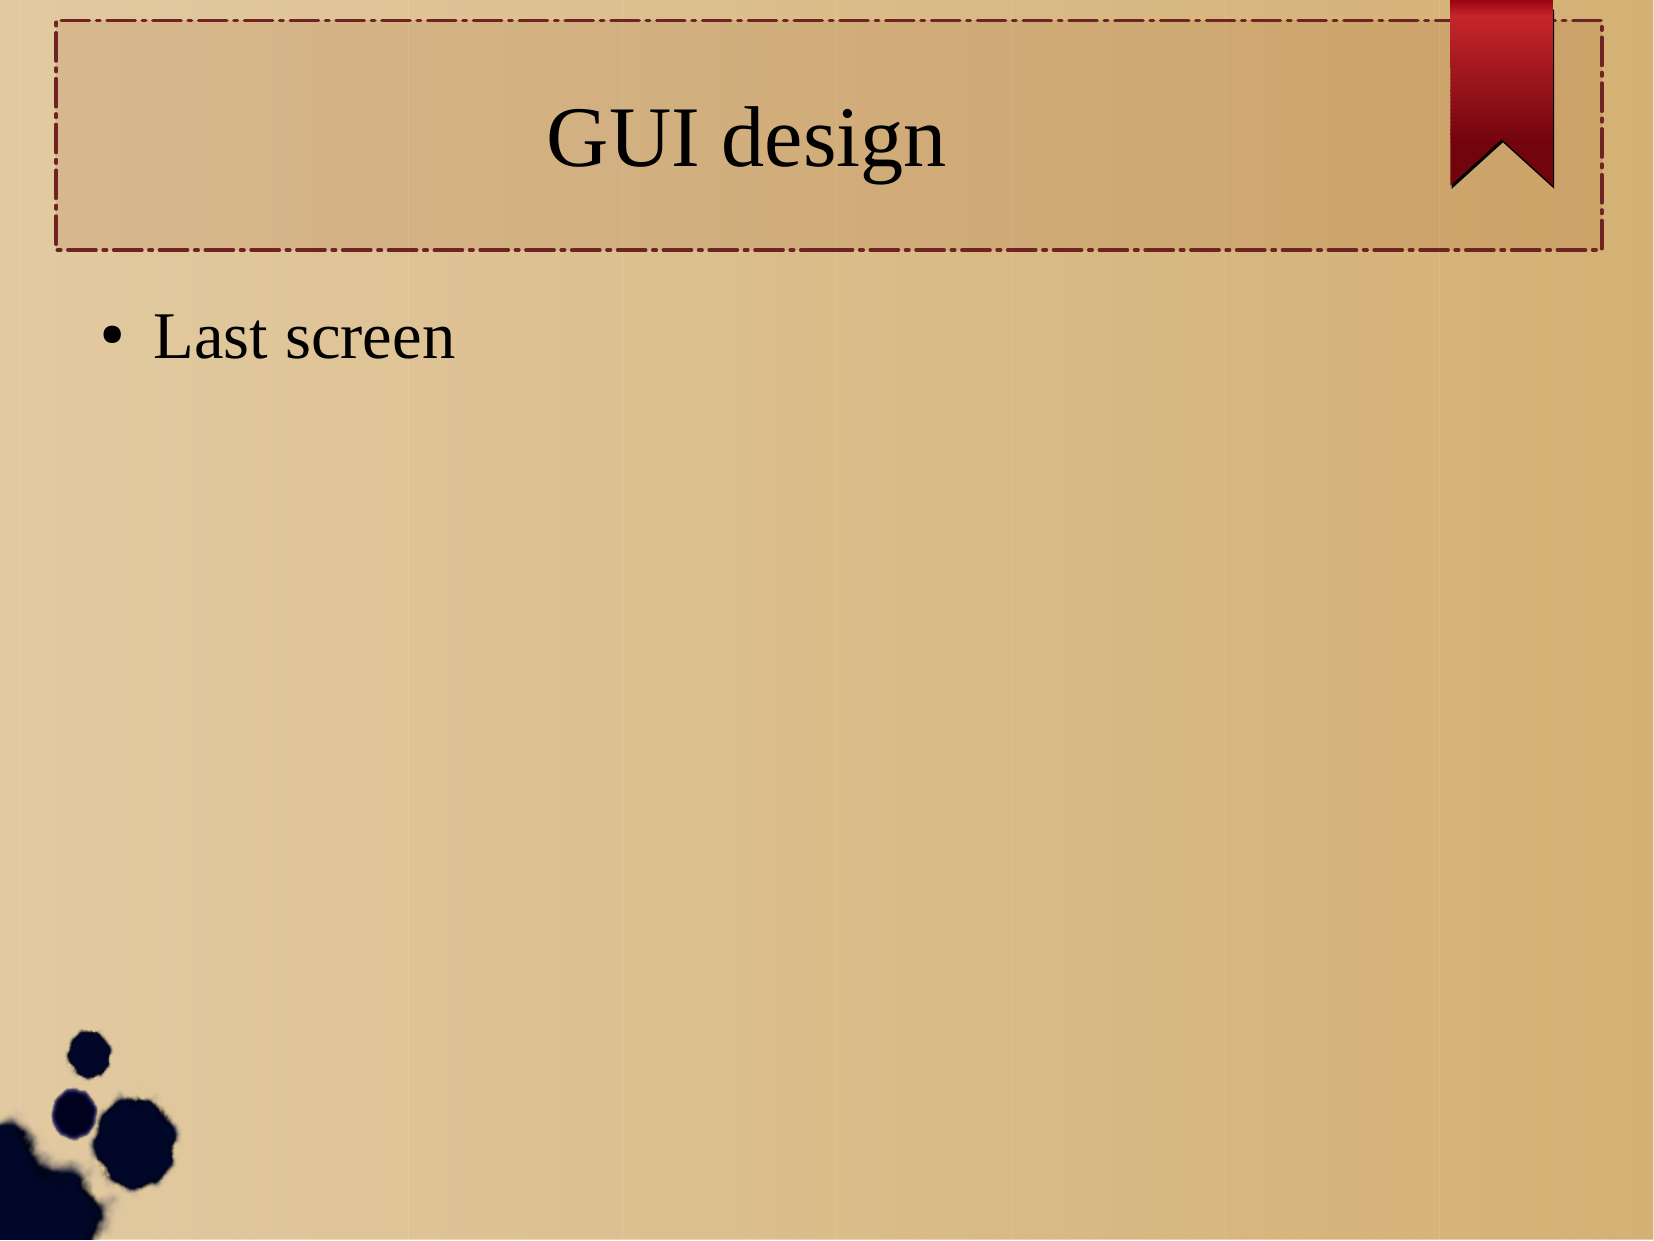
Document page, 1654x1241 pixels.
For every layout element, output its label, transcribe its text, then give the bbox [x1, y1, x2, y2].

list Last screen [82, 299, 1571, 1019]
title GUI design [82, 47, 1412, 229]
